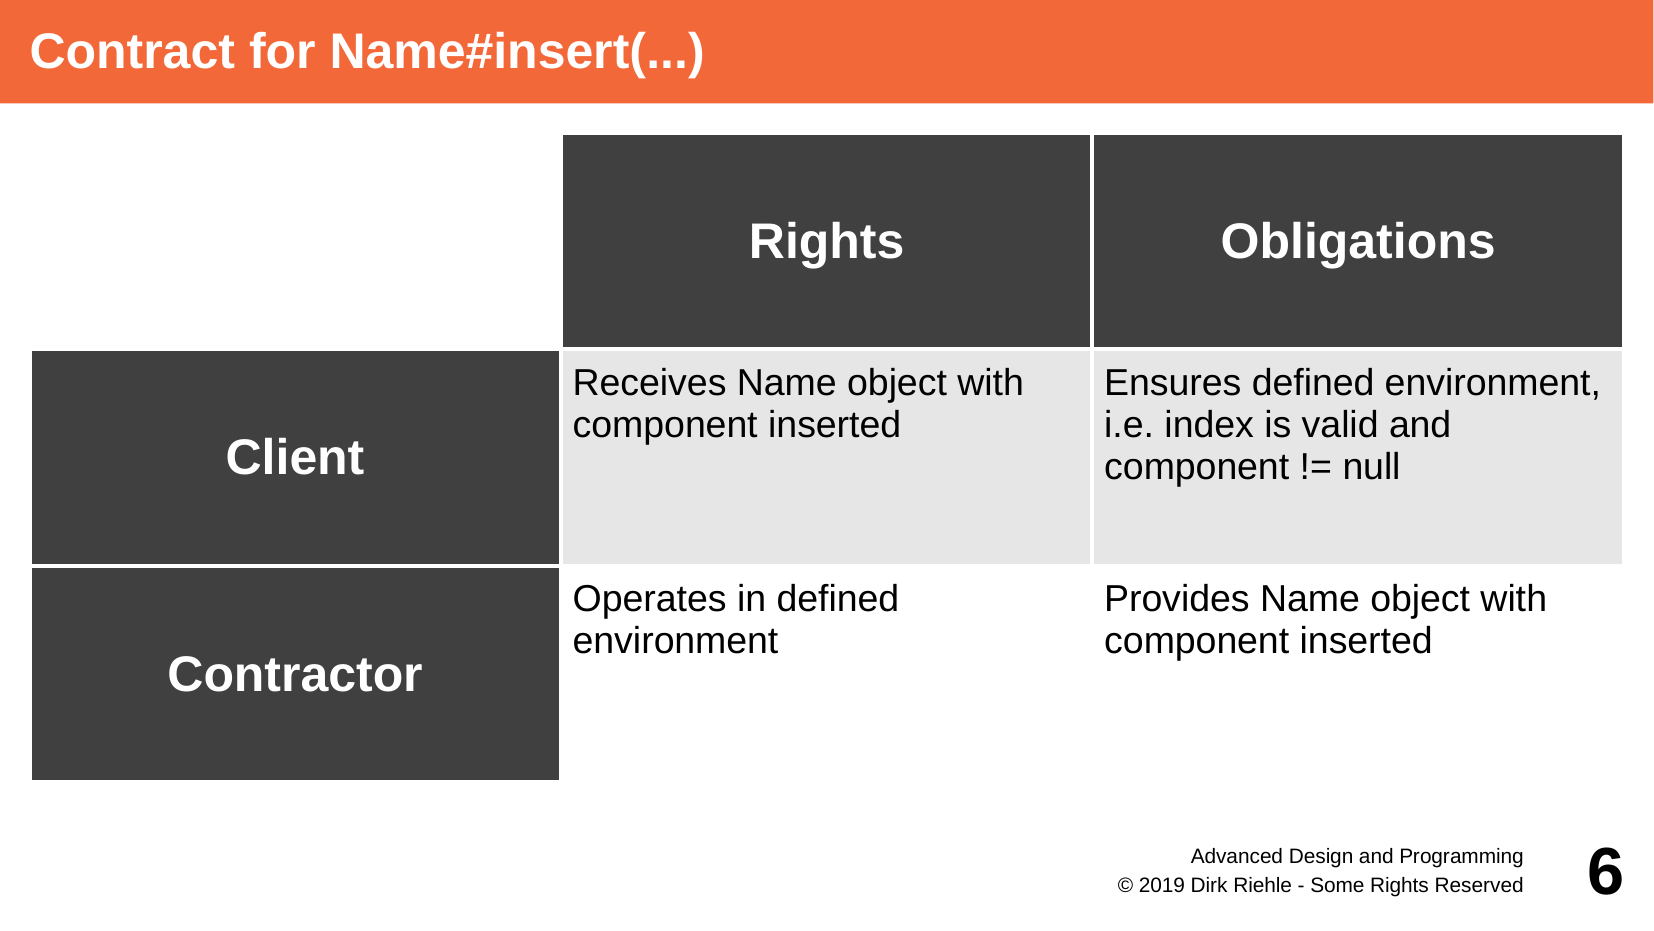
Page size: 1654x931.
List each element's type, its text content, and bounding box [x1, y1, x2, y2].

table_cell Provides Name object with component inserted [1094, 568, 1622, 780]
table_cell Contractor [32, 568, 559, 780]
table_cell Client [32, 351, 559, 564]
title Contract for Name#insert(...) [0, 0, 1654, 104]
table_cell Operates in defined environment [563, 568, 1090, 780]
table_cell Ensures defined environment, i.e. index is valid and component != null [1094, 351, 1622, 564]
table_header [32, 135, 559, 347]
table_cell Receives Name object with component inserted [563, 351, 1090, 564]
table_header Obligations [1094, 135, 1622, 347]
table_header Rights [563, 135, 1090, 347]
